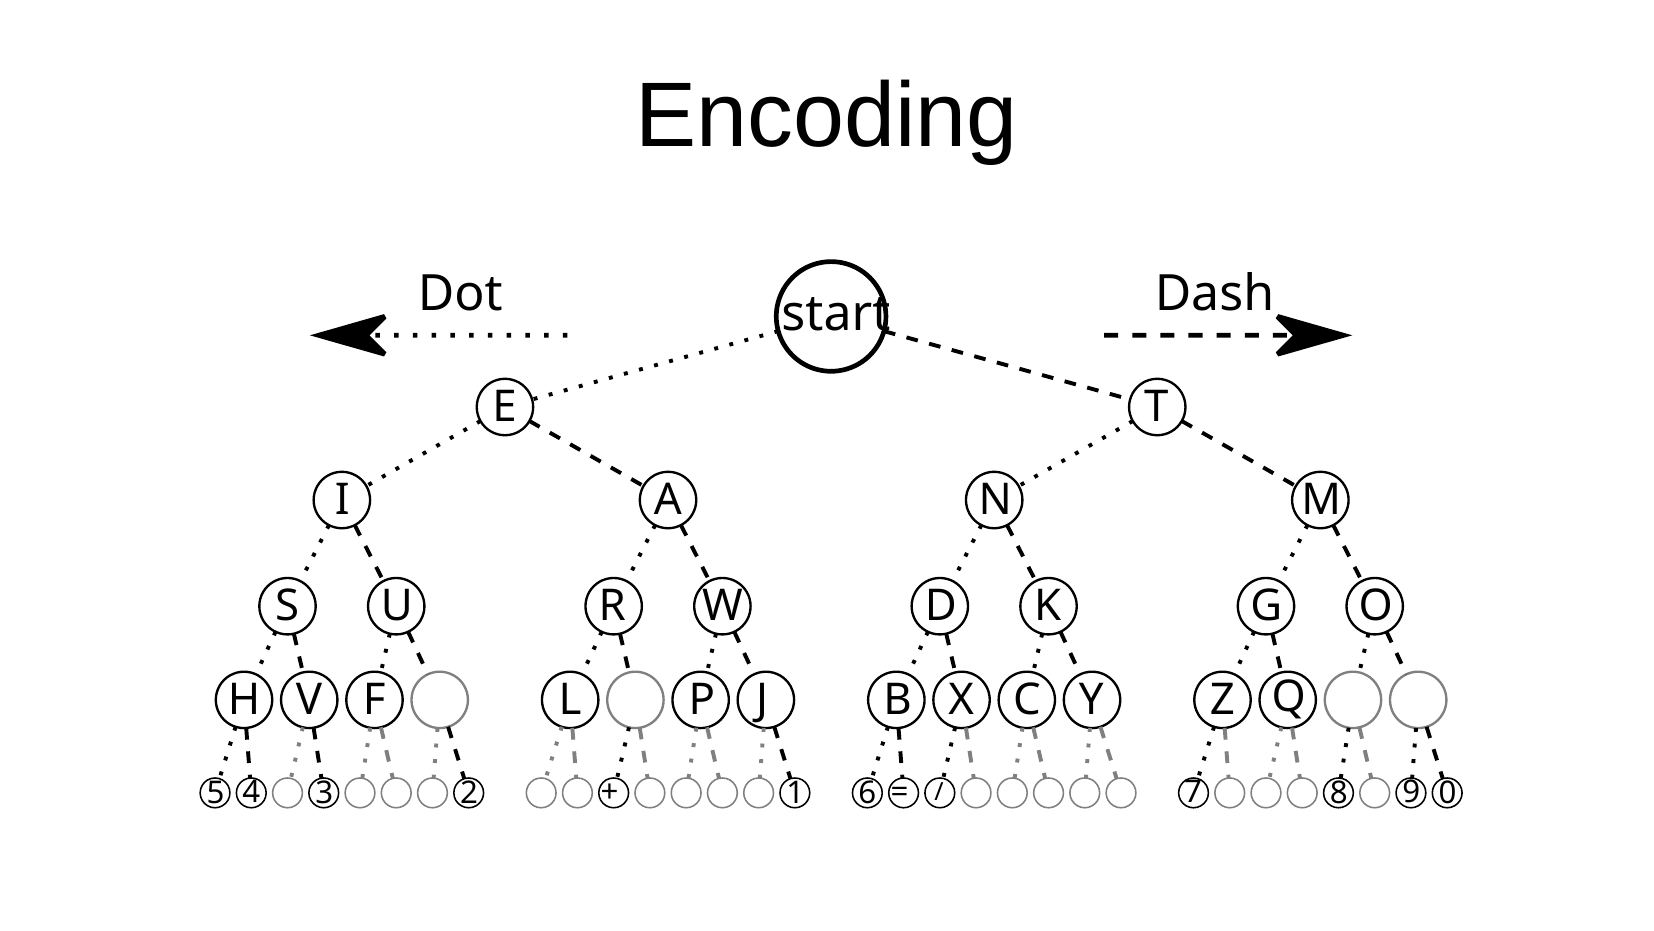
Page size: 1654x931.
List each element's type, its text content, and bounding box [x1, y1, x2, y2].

picture [177, 255, 1486, 823]
title Encoding [82, 37, 1571, 193]
